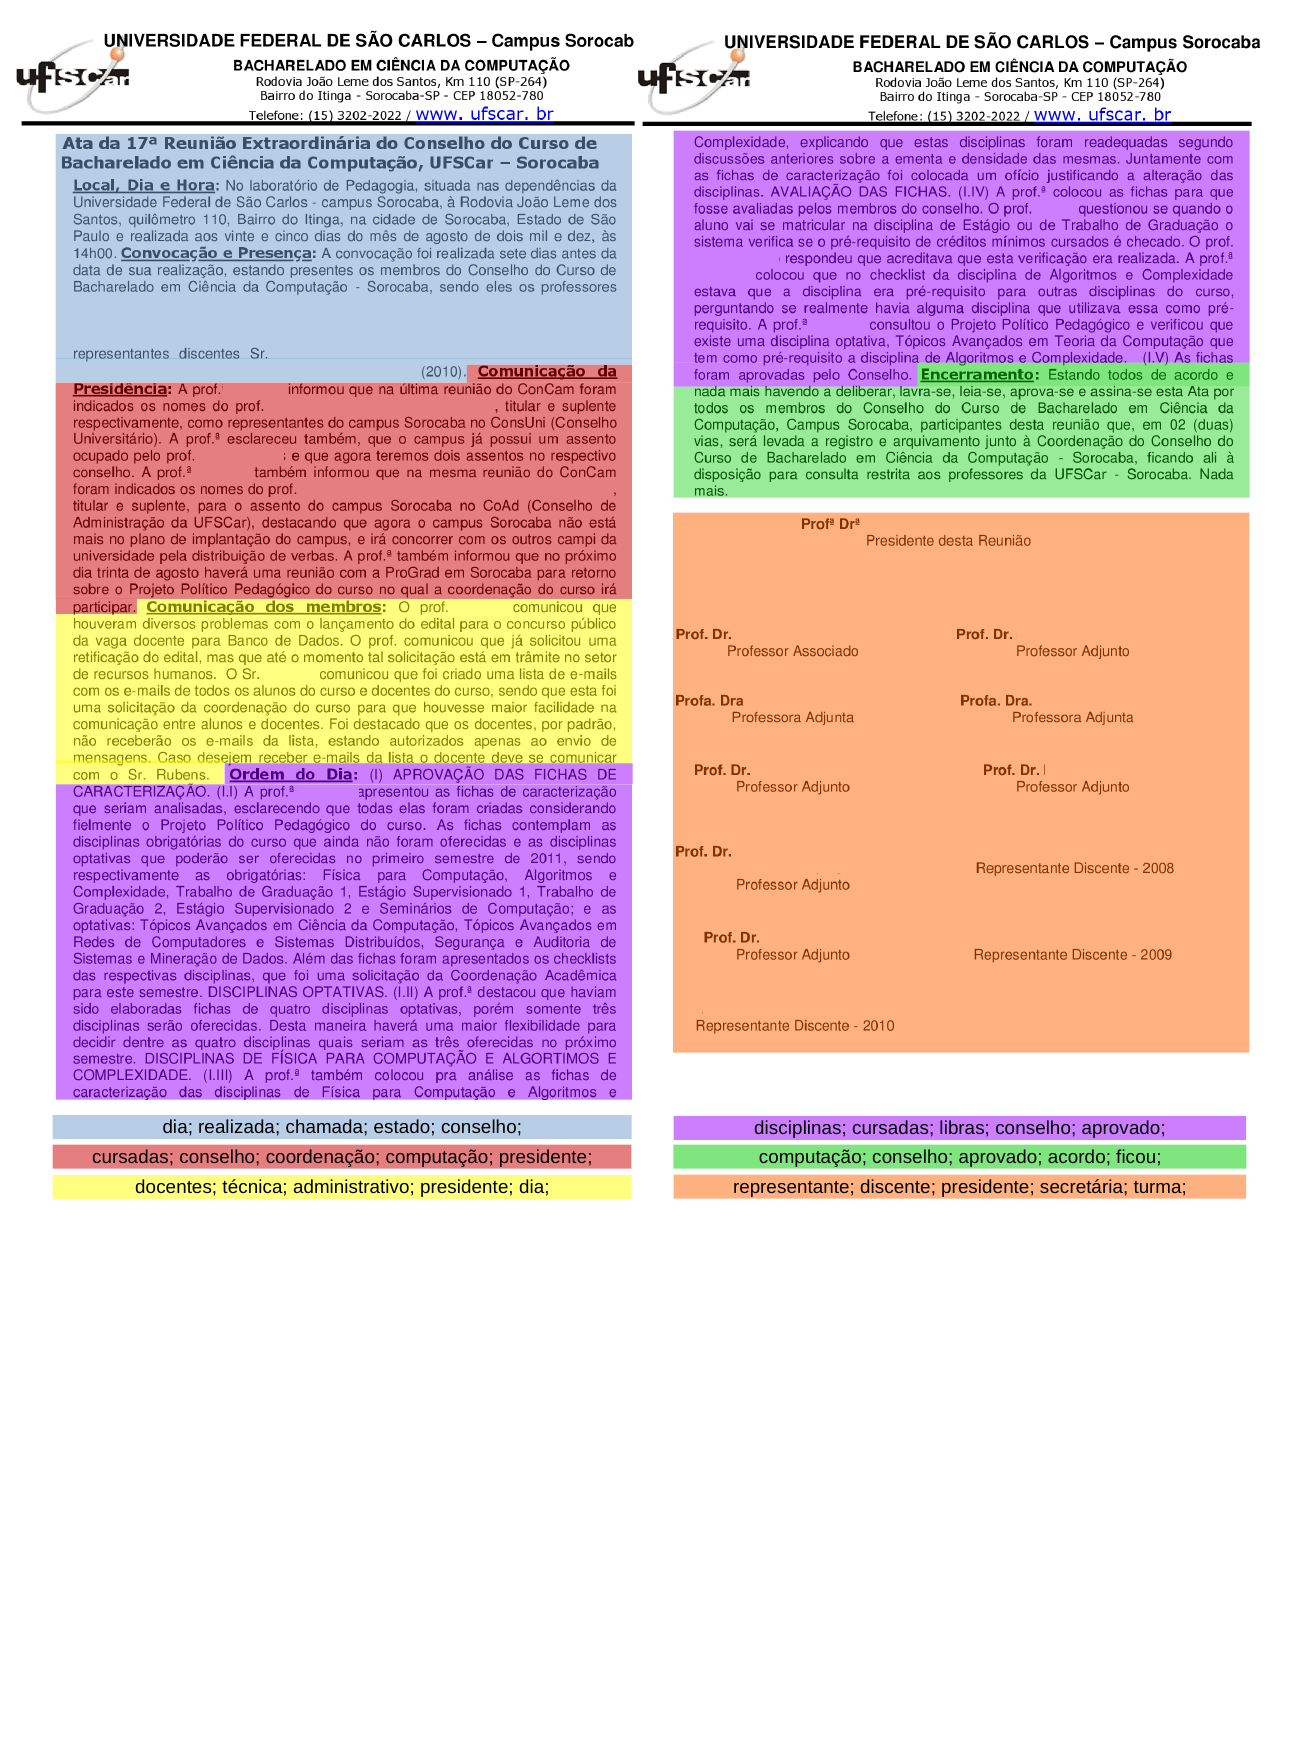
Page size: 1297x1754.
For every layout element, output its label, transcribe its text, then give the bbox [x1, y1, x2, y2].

text_box cursadas; conselho; coordenação; computação; presidente; [52, 1144, 632, 1169]
text_box docentes; técnica; administrativo; presidente; dia; [52, 1174, 632, 1199]
text_box dia; realizada; chamada; estado; conselho; [52, 1115, 632, 1140]
text_box computação; conselho; aprovado; acordo; ficou; [673, 1144, 1247, 1169]
text_box [55, 133, 659, 1100]
text_box disciplinas; cursadas; libras; conselho; aprovado; [673, 1115, 1247, 1140]
text_box representante; discente; presidente; secretária; turma; [673, 1174, 1247, 1199]
picture [1, 13, 1278, 1109]
text_box [673, 130, 1250, 498]
text_box [673, 512, 1250, 1053]
